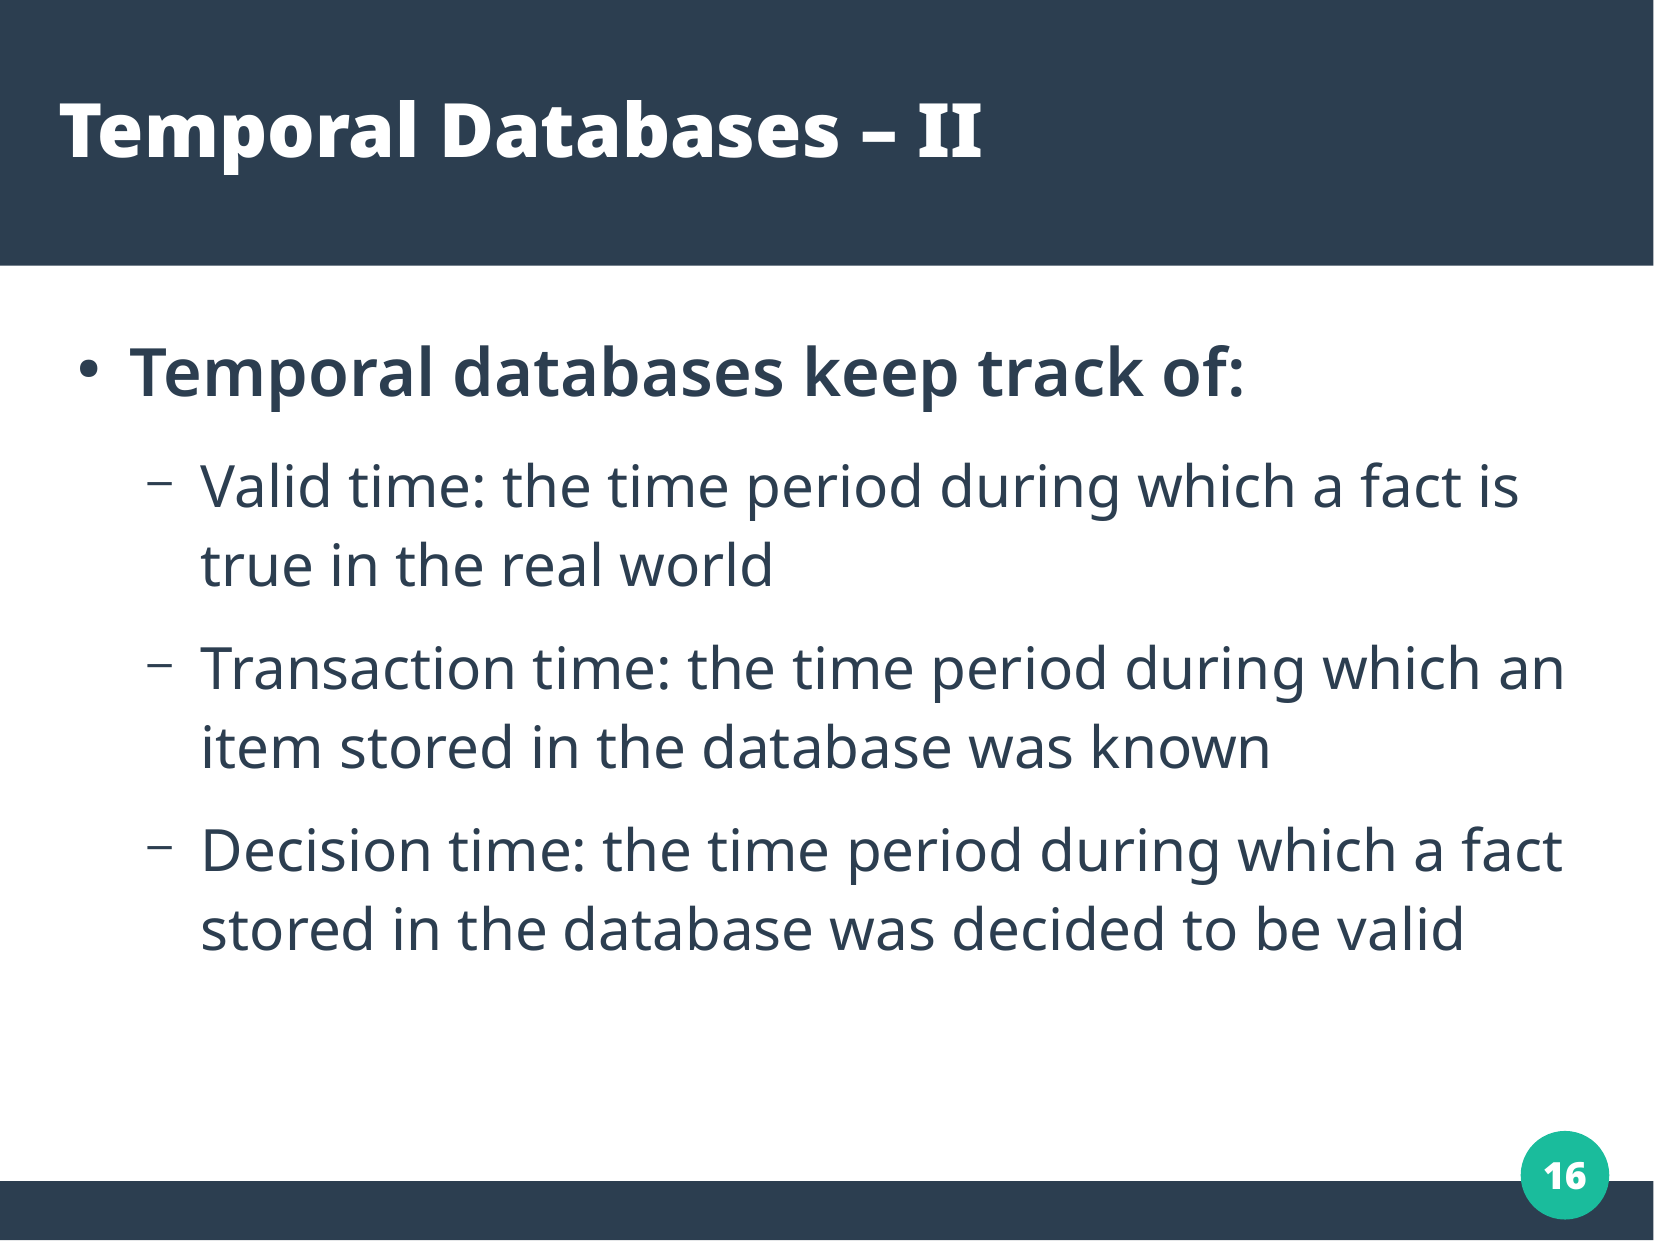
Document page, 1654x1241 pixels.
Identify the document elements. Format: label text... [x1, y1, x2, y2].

title Temporal Databases – II [59, 49, 1595, 207]
list Temporal databases keep track of: Valid time: the time period during which a fact is true in the real world Transaction time: the time period during which an item stored in the database was known Decision time: the time period during which a fact stored in the database was decided to be valid [59, 324, 1595, 1152]
